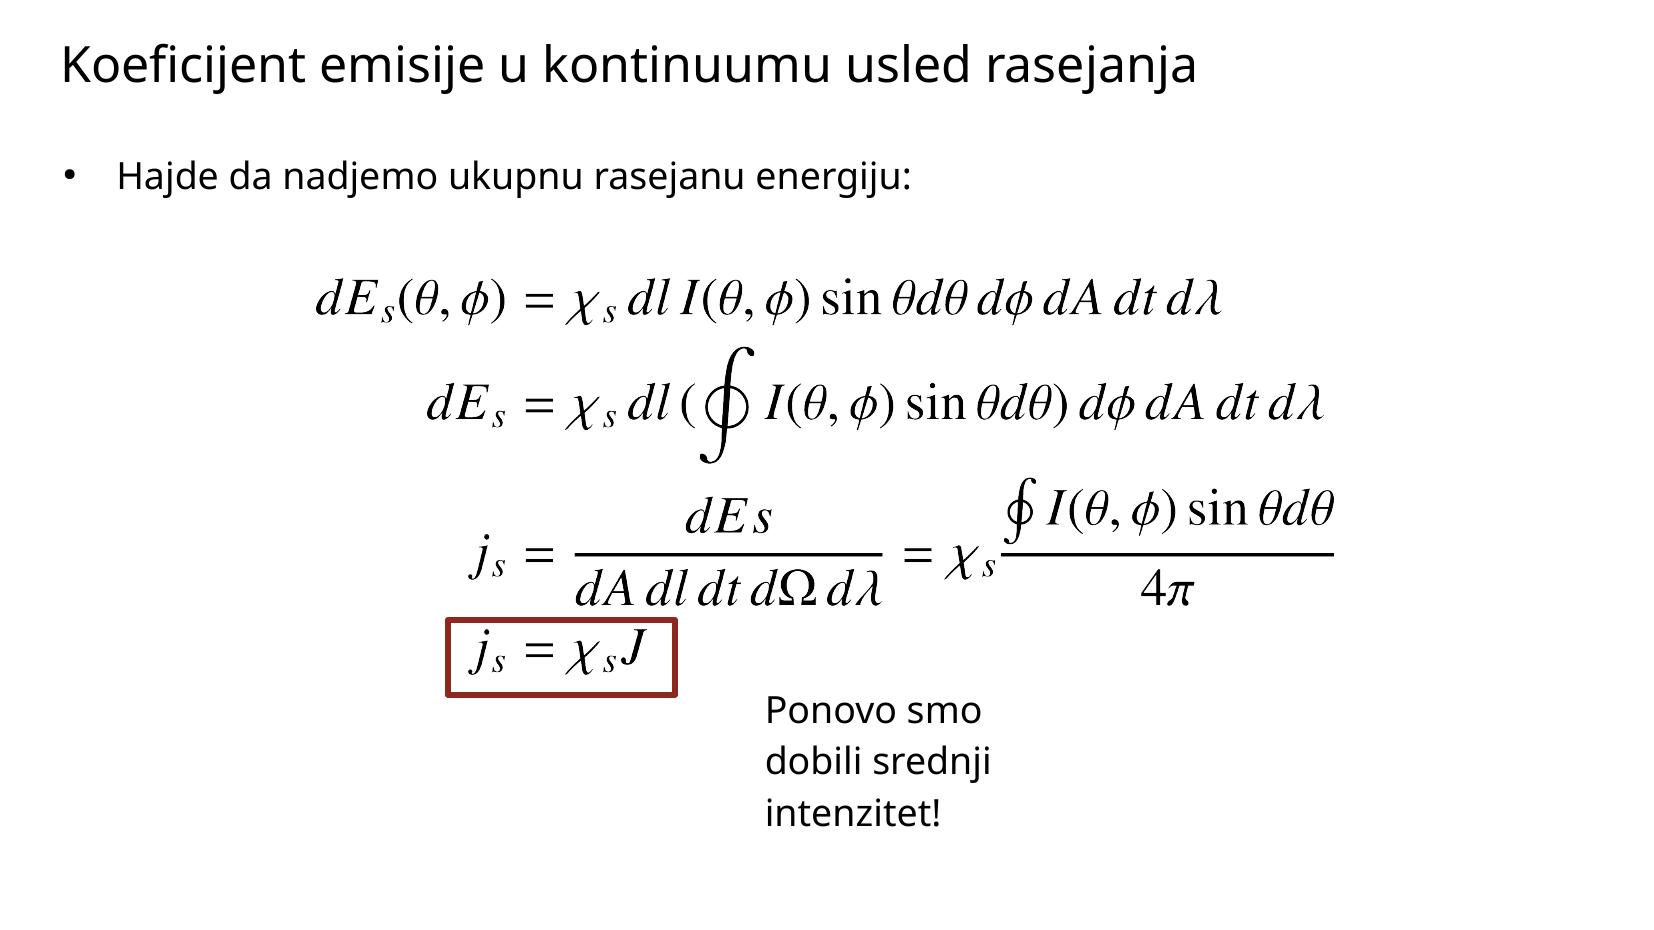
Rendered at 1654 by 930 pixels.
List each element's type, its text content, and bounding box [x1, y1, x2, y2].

title Koeficijent emisije u kontinuumu usled rasejanja [59, 13, 1648, 113]
text_box Ponovo smo dobili srednji intenzitet! [750, 676, 1051, 826]
list Hajde da nadjemo ukupnu rasejanu energiju: [45, 149, 1635, 880]
picture [316, 275, 1337, 676]
picture [451, 623, 672, 676]
